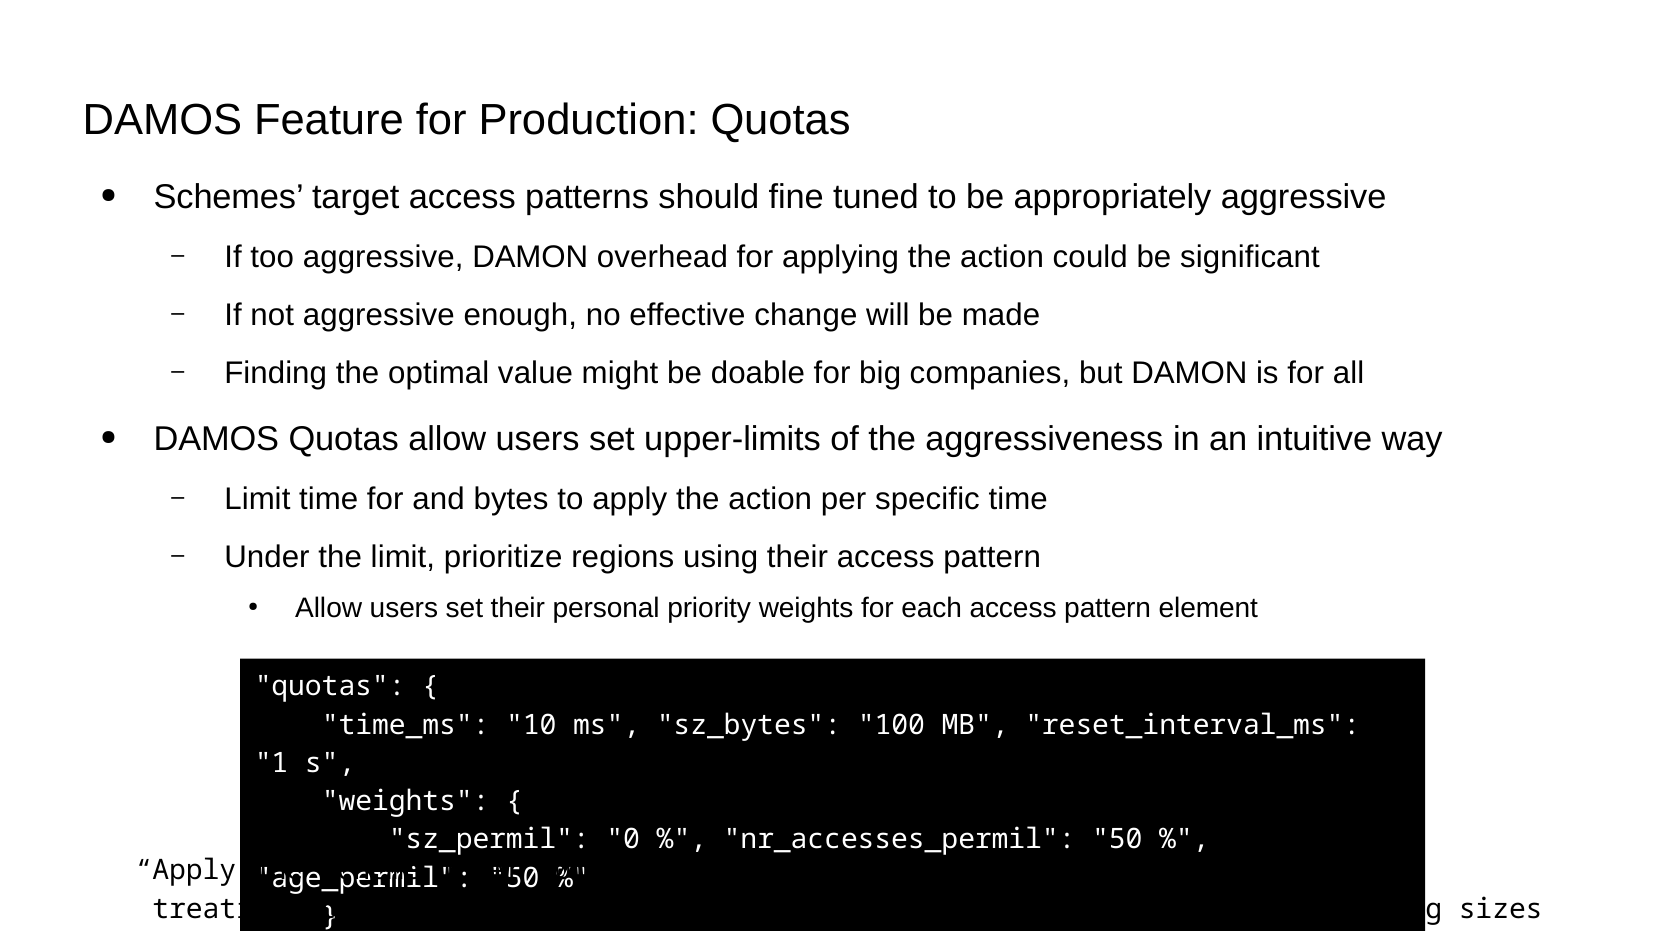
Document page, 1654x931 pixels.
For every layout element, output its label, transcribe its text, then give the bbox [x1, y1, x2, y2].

title DAMOS Feature for Production: Quotas [82, 81, 1571, 157]
text_box “Apply the scheme under 10ms and 100 MB per second limit, treating access frequency and age of regions samely important, while ignoring sizes of the regions” [120, 842, 1591, 931]
list Schemes’ target access patterns should fine tuned to be appropriately aggressive If too aggressive, DAMON overhead for applying the action could be significant If not aggressive enough, no effective change will be made Finding the optimal value might be doable for big companies, but DAMON is for all DAMOS Quotas allow users set upper-limits of the aggressiveness in an intuitive way Limit time for and bytes to apply the action per specific time Under the limit, prioritize regions using their access pattern Allow users set their personal priority weights for each access pattern element [82, 177, 1571, 833]
text_box "quotas": { "time_ms": "10 ms", "sz_bytes": "100 MB", "reset_interval_ms": "1 s", "weights": { "sz_permil": "0 %", "nr_accesses_permil": "50 %", "age_permil": "50 %" } }, [240, 658, 1426, 842]
